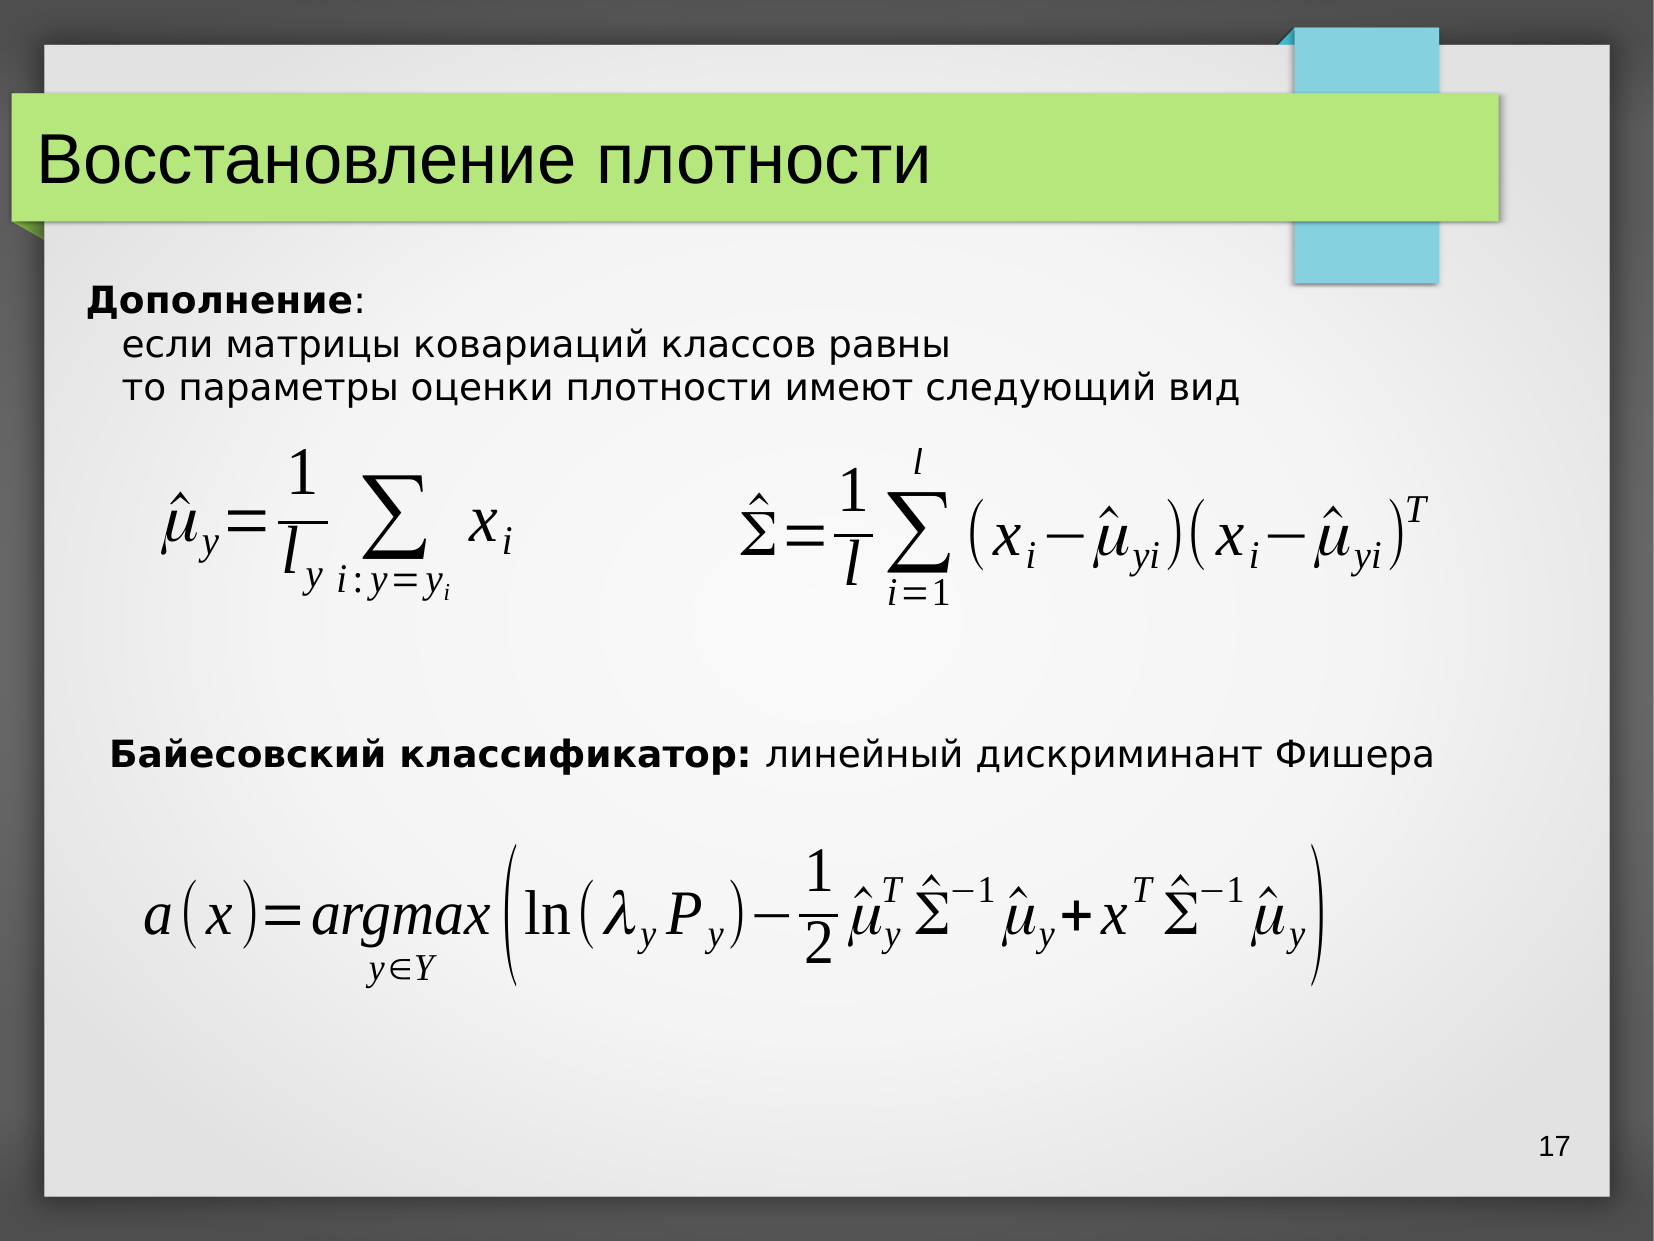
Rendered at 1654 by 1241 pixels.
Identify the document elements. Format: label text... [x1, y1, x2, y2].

text_box Дополнение: если матрицы ковариаций классов равны то параметры оценки плотности имеют следующий вид [70, 271, 1548, 418]
title Восстановление плотности [35, 118, 1489, 200]
text_box Байесовский классификатор: линейный дискриминант Фишера [94, 724, 1501, 792]
chart [732, 448, 1438, 618]
chart [135, 840, 1335, 993]
picture [0, 0, 1654, 1241]
chart [153, 448, 520, 609]
